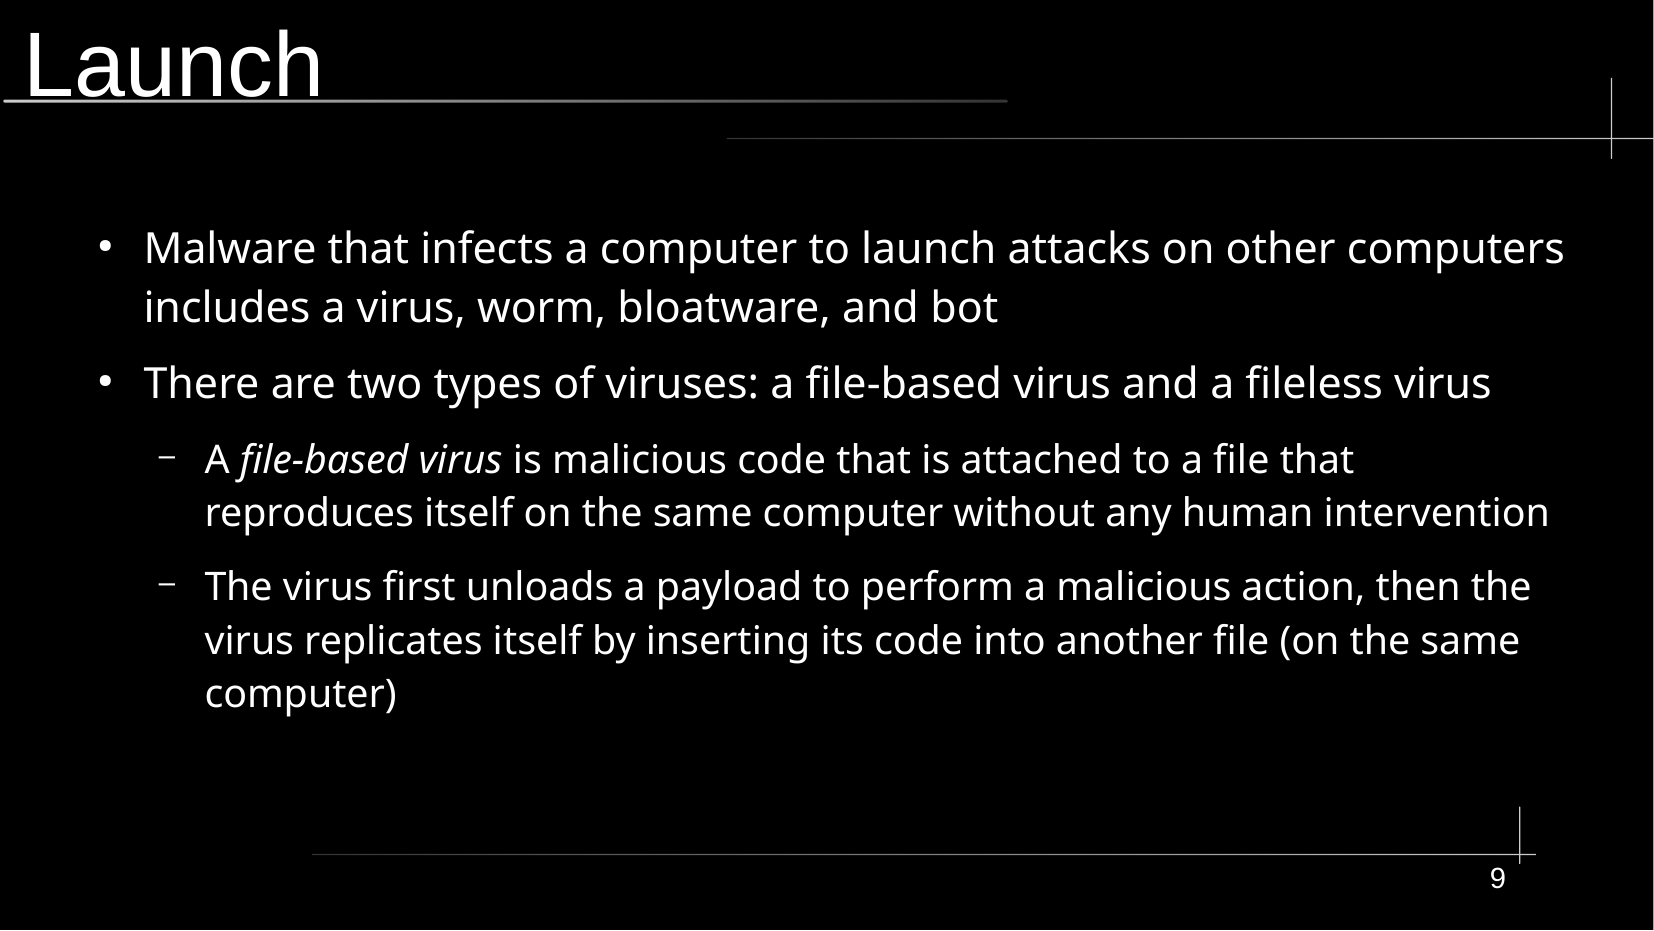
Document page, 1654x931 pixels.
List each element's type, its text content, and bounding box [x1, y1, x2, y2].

title Launch [23, 11, 1589, 119]
list Malware that infects a computer to launch attacks on other computers includes a virus, worm, bloatware, and bot There are two types of viruses: a file-based virus and a fileless virus A file-based virus is malicious code that is attached to a file that reproduces itself on the same computer without any human intervention The virus first unloads a payload to perform a malicious action, then the virus replicates itself by inserting its code into another file (on the same computer) [82, 217, 1571, 758]
